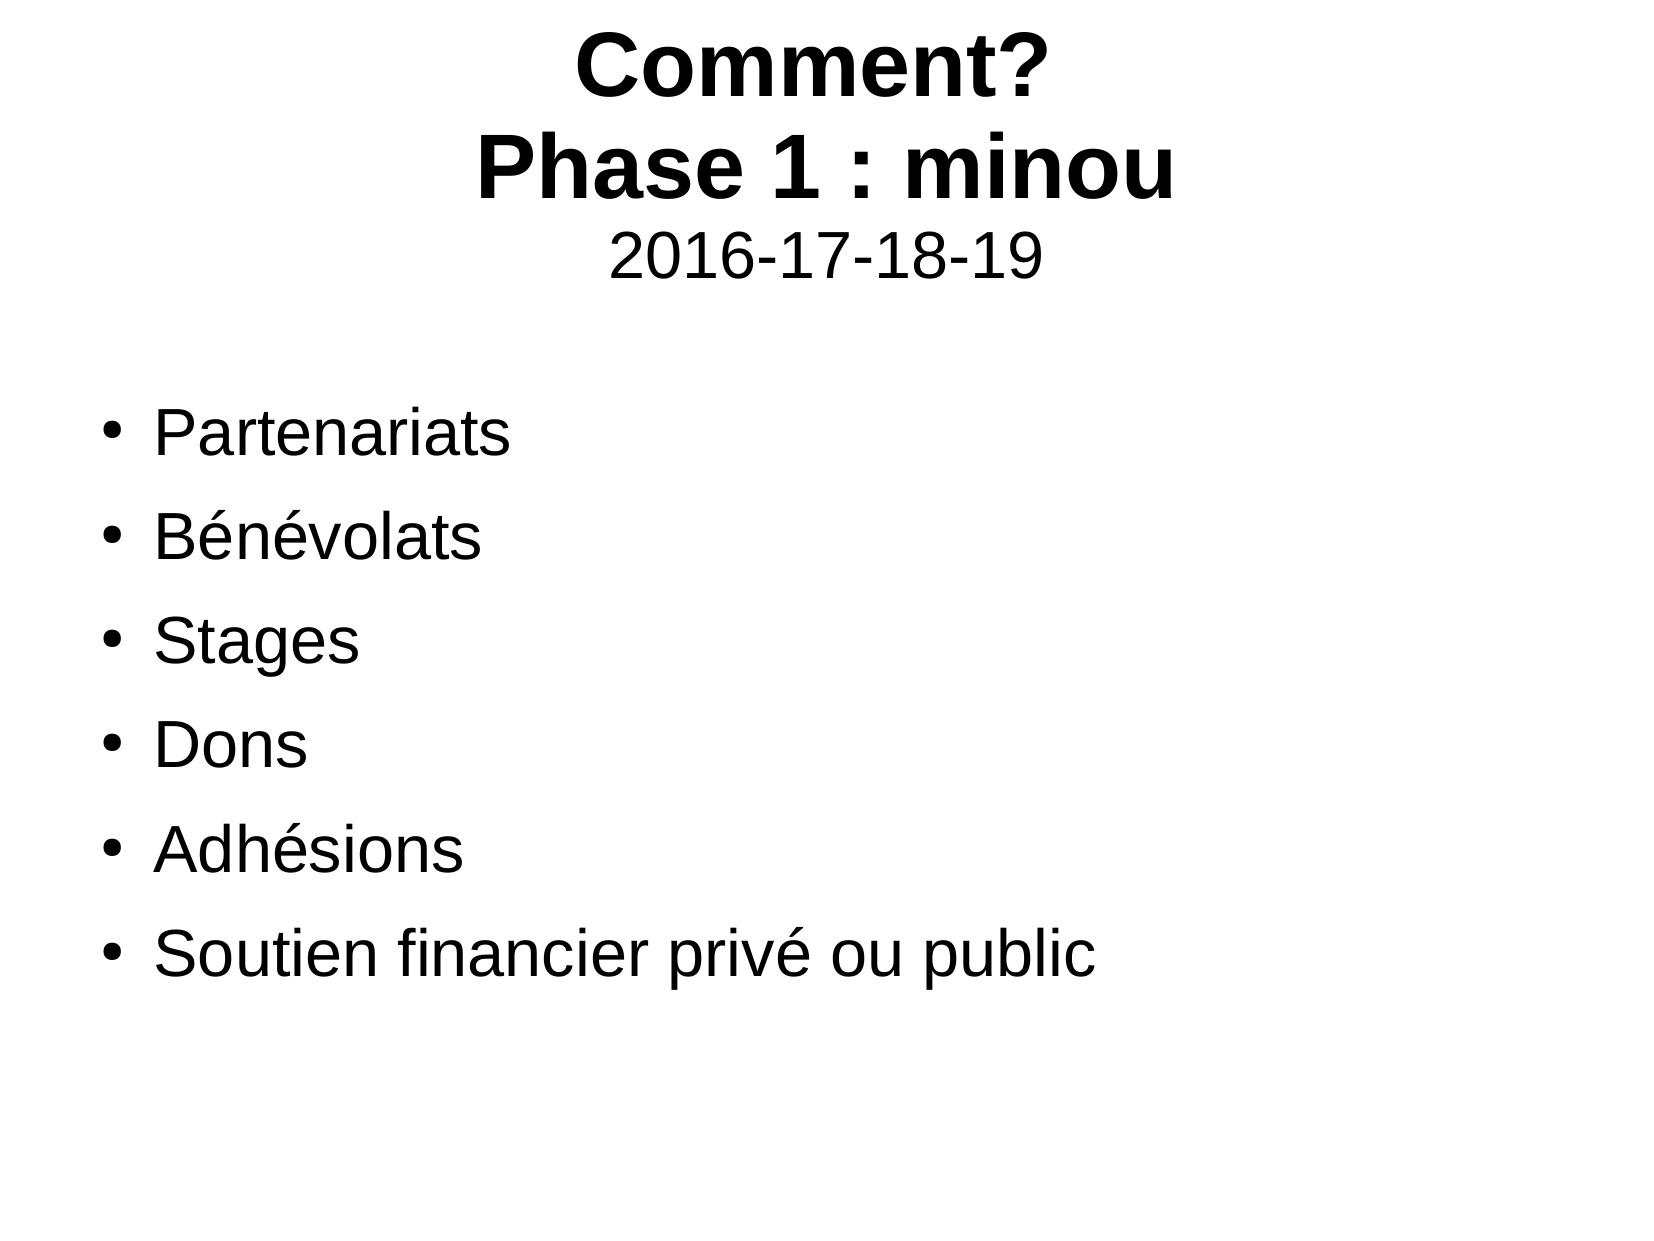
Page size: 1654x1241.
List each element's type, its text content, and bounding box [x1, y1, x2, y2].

list Partenariats Bénévolats Stages Dons Adhésions Soutien financier privé ou public [82, 290, 1571, 1010]
title Comment? Phase 1 : minou 2016-17-18-19 [82, 13, 1571, 290]
